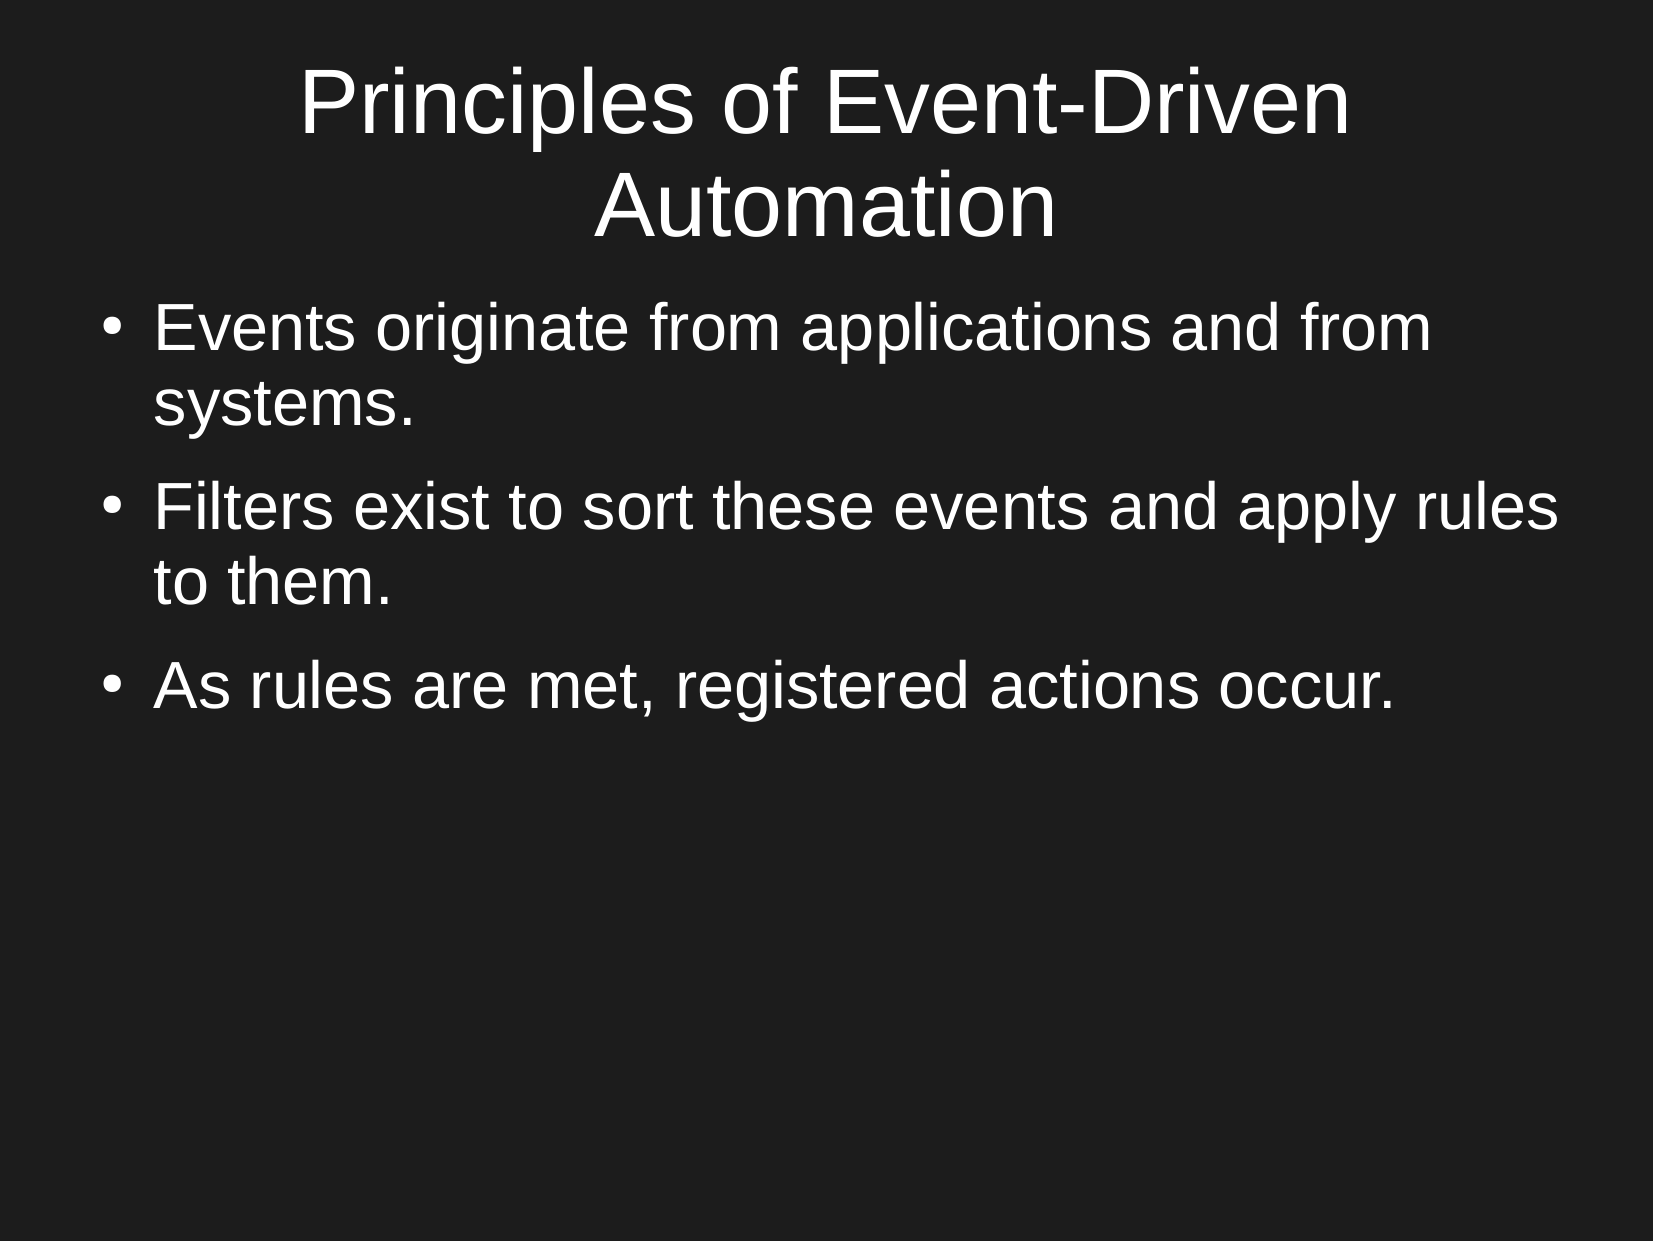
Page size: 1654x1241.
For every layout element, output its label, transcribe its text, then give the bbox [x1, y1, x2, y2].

list Events originate from applications and from systems. Filters exist to sort these events and apply rules to them. As rules are met, registered actions occur. [82, 290, 1571, 1010]
title Principles of Event-Driven Automation [82, 49, 1571, 257]
